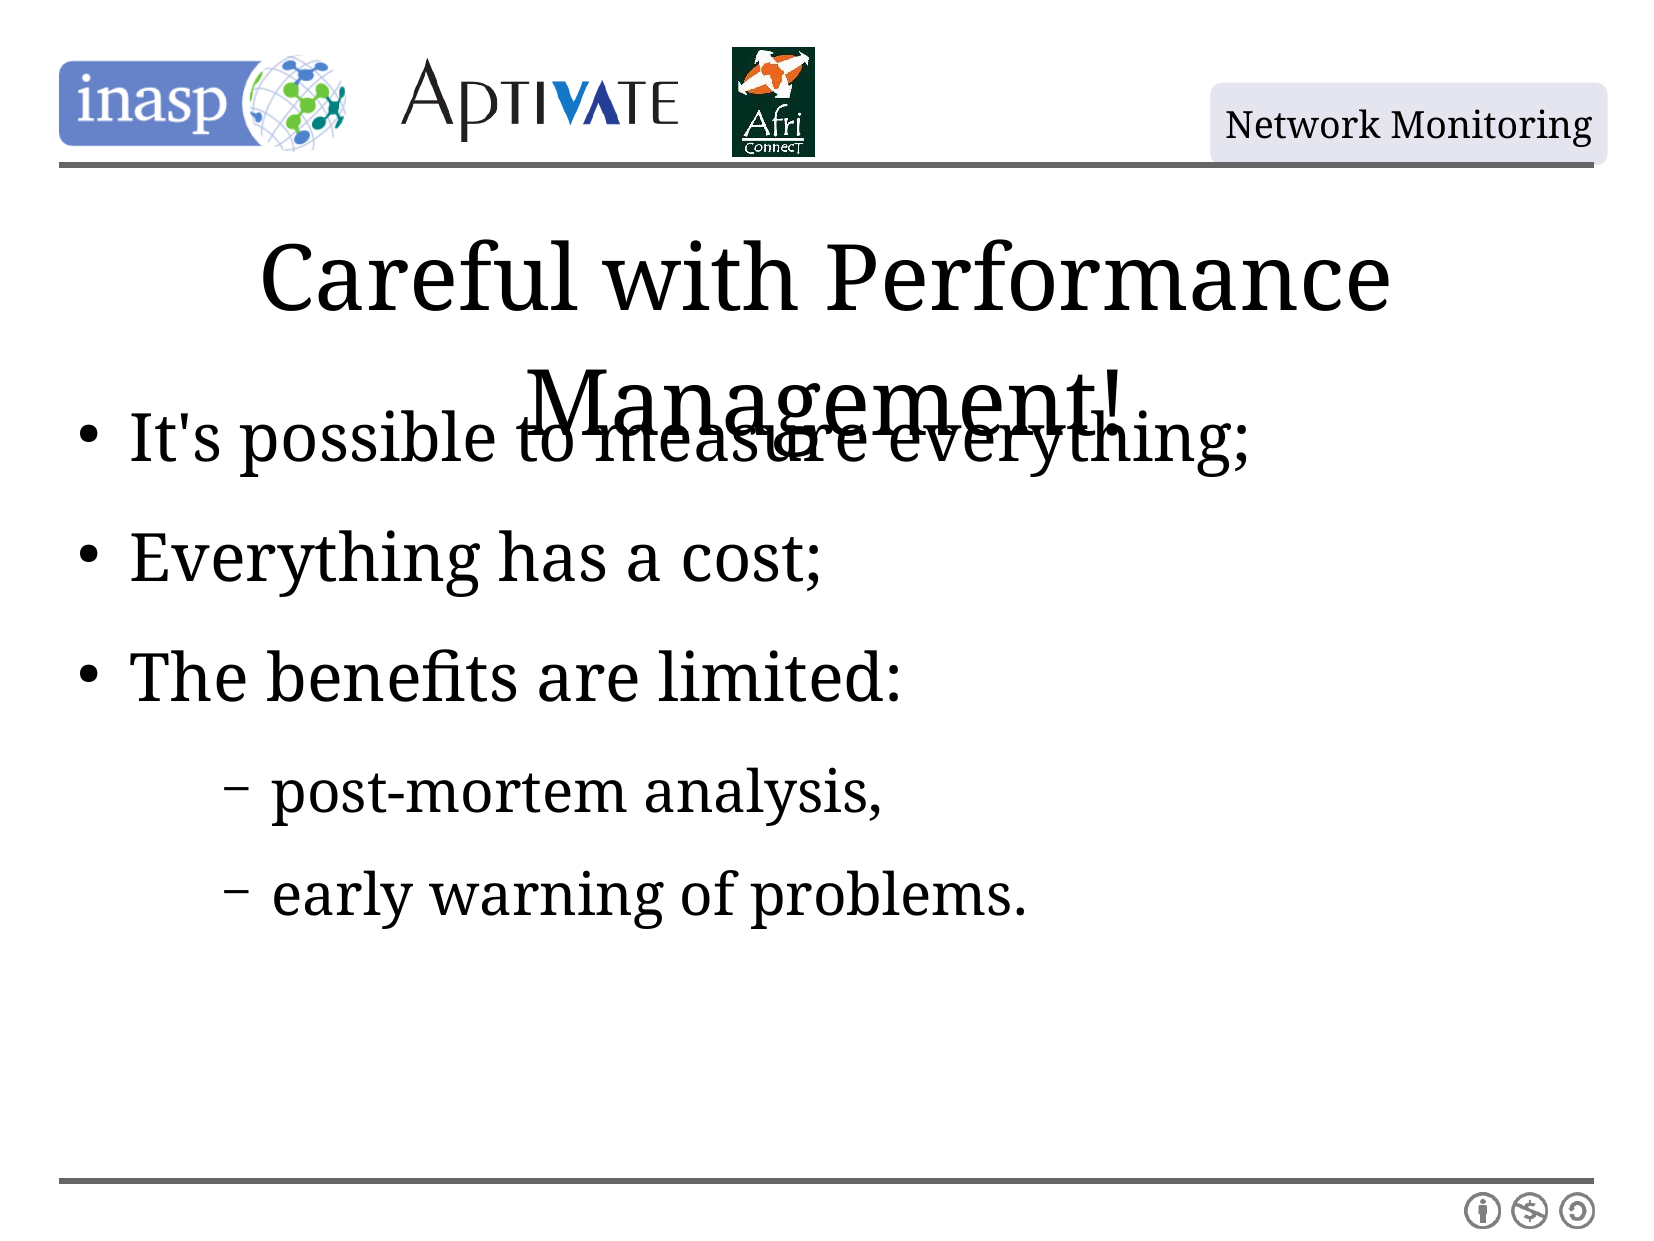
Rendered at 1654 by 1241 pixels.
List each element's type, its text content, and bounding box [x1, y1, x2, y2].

picture [1559, 1192, 1595, 1229]
title Careful with Performance Management! [59, 212, 1595, 343]
picture [59, 47, 355, 160]
picture [401, 58, 678, 142]
picture [1464, 1192, 1501, 1229]
picture [1511, 1192, 1548, 1229]
picture [732, 47, 815, 157]
list It's possible to measure everything; Everything has a cost; The benefits are limited: post-mortem analysis, early warning of problems. [59, 389, 1595, 1109]
